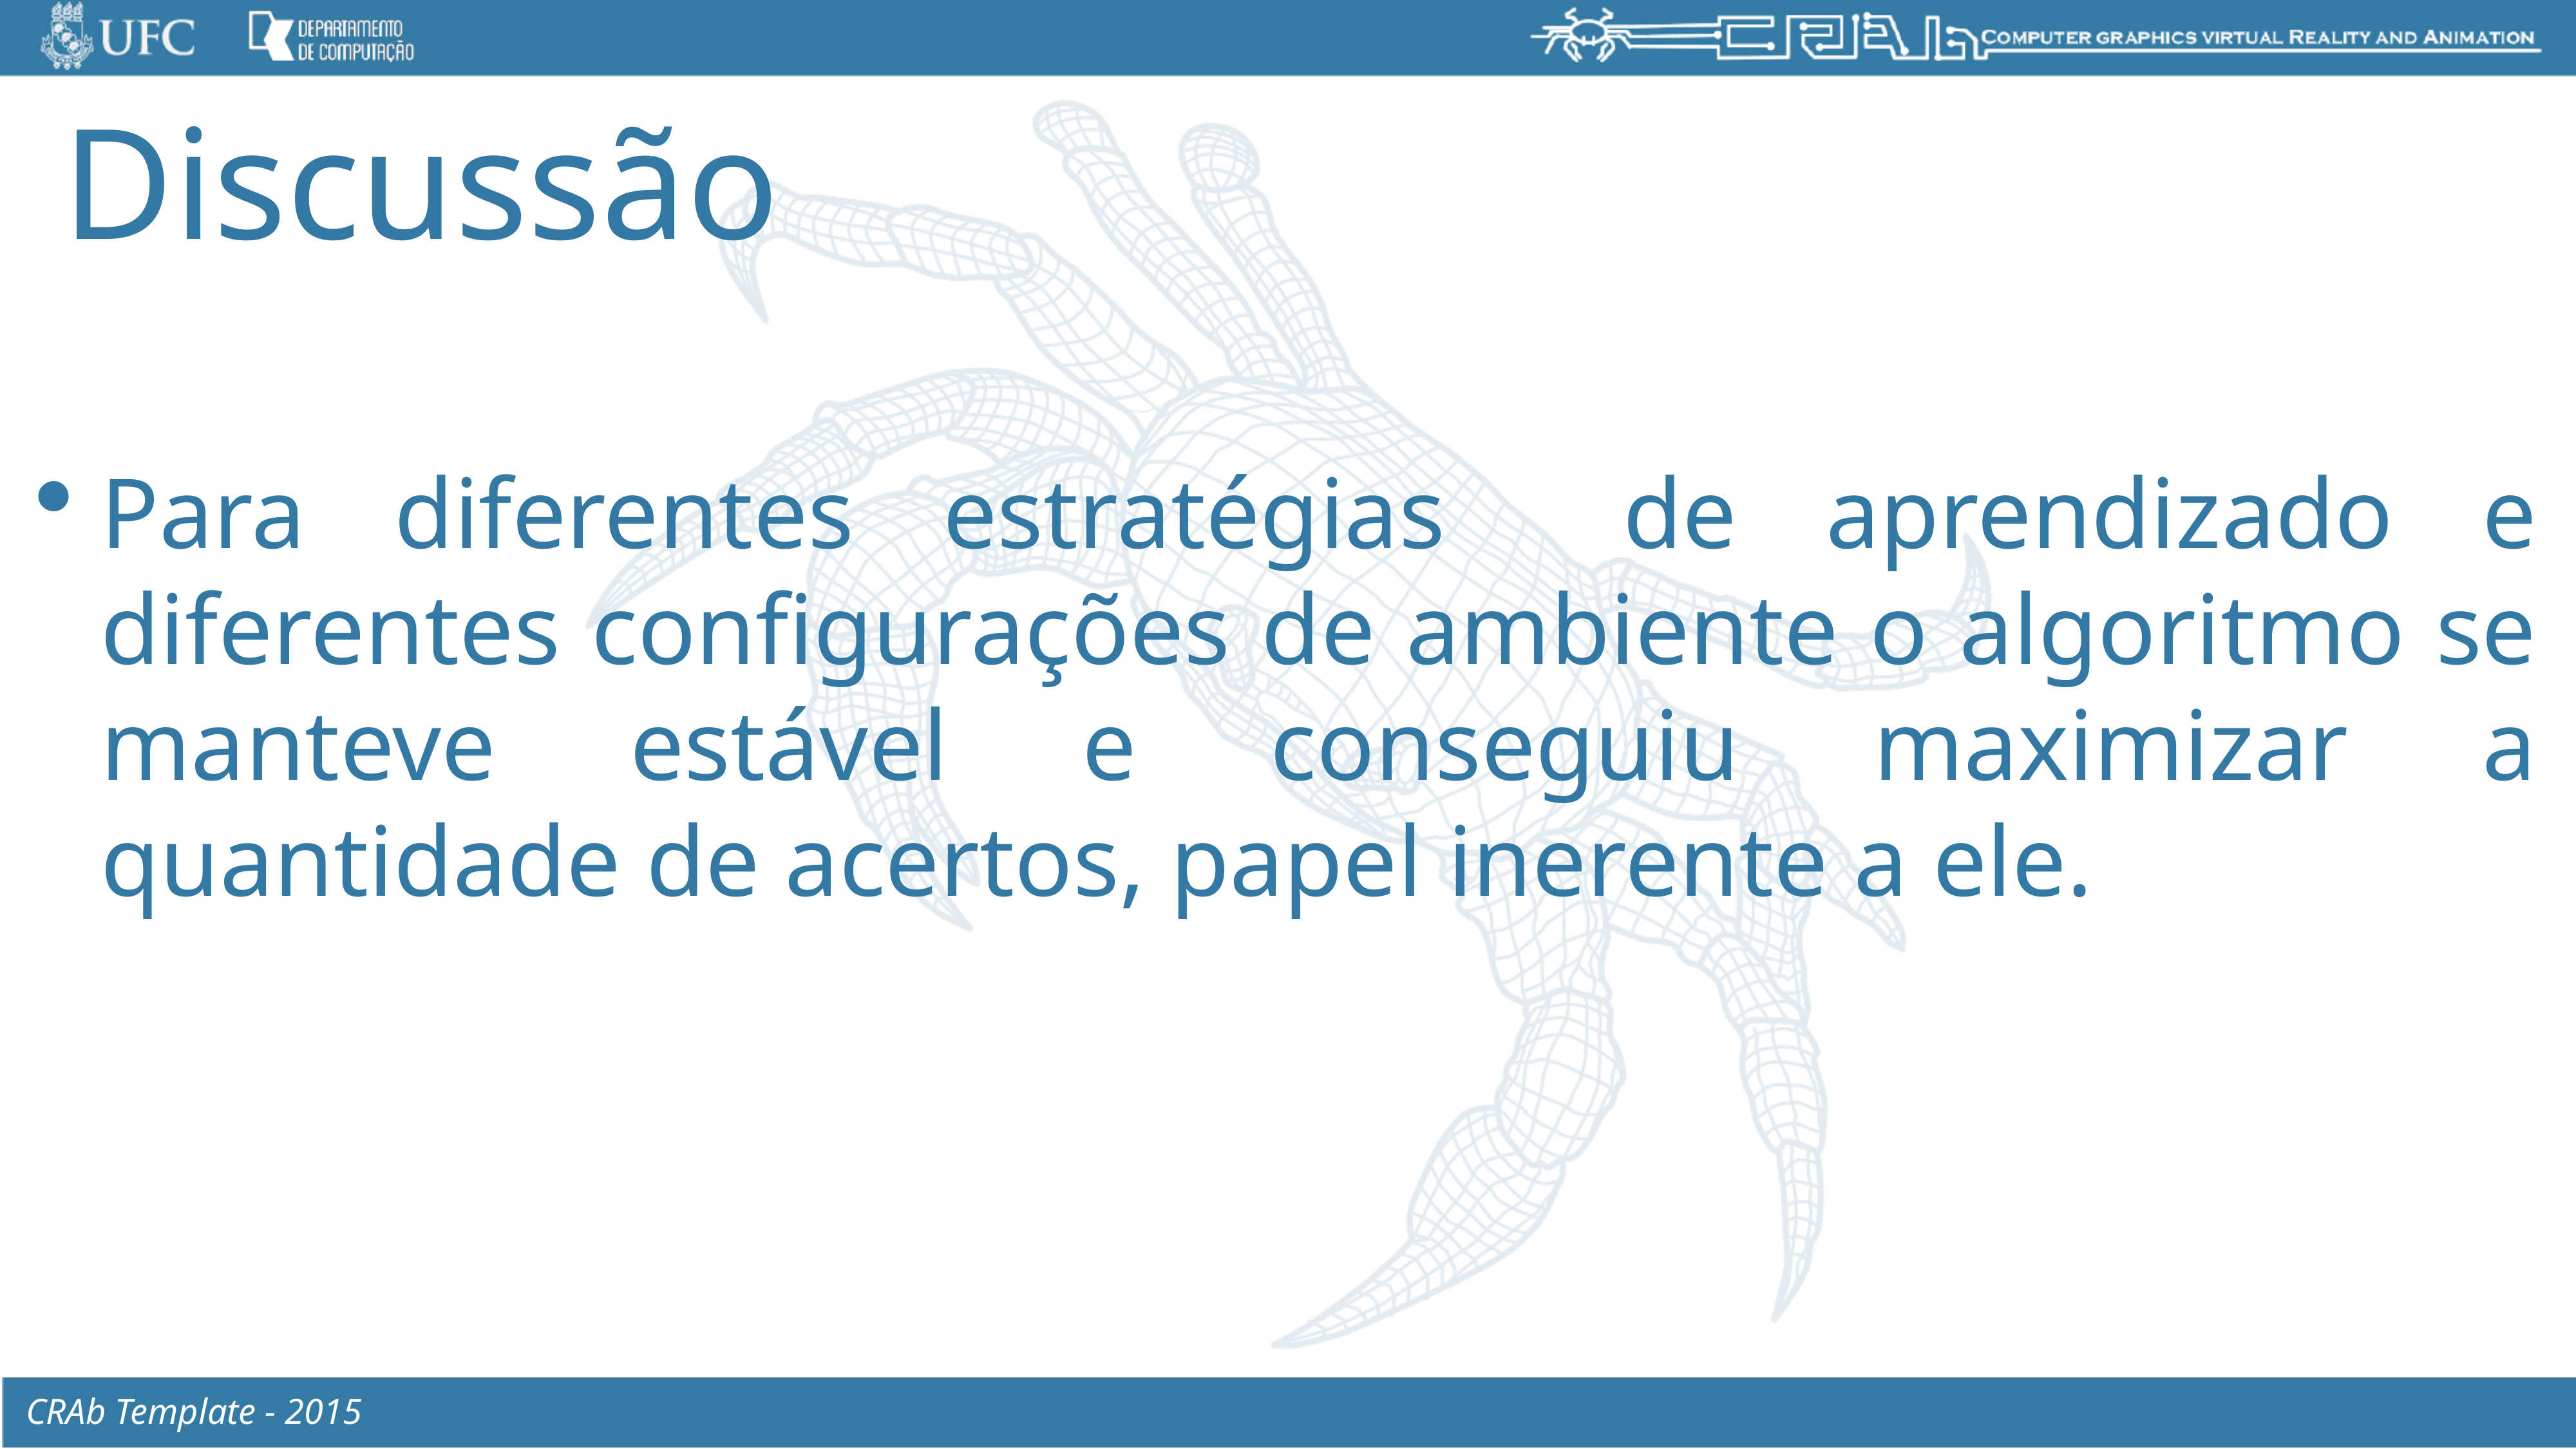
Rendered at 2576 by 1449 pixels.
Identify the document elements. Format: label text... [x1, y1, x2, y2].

picture [0, 0, 2576, 1449]
title Discussão [62, 86, 2466, 284]
list Para diferentes estratégias de aprendizado e diferentes configurações de ambiente o algoritmo se manteve estável e conseguiu maximizar a quantidade de acertos, papel inerente a ele. [32, 451, 2538, 914]
